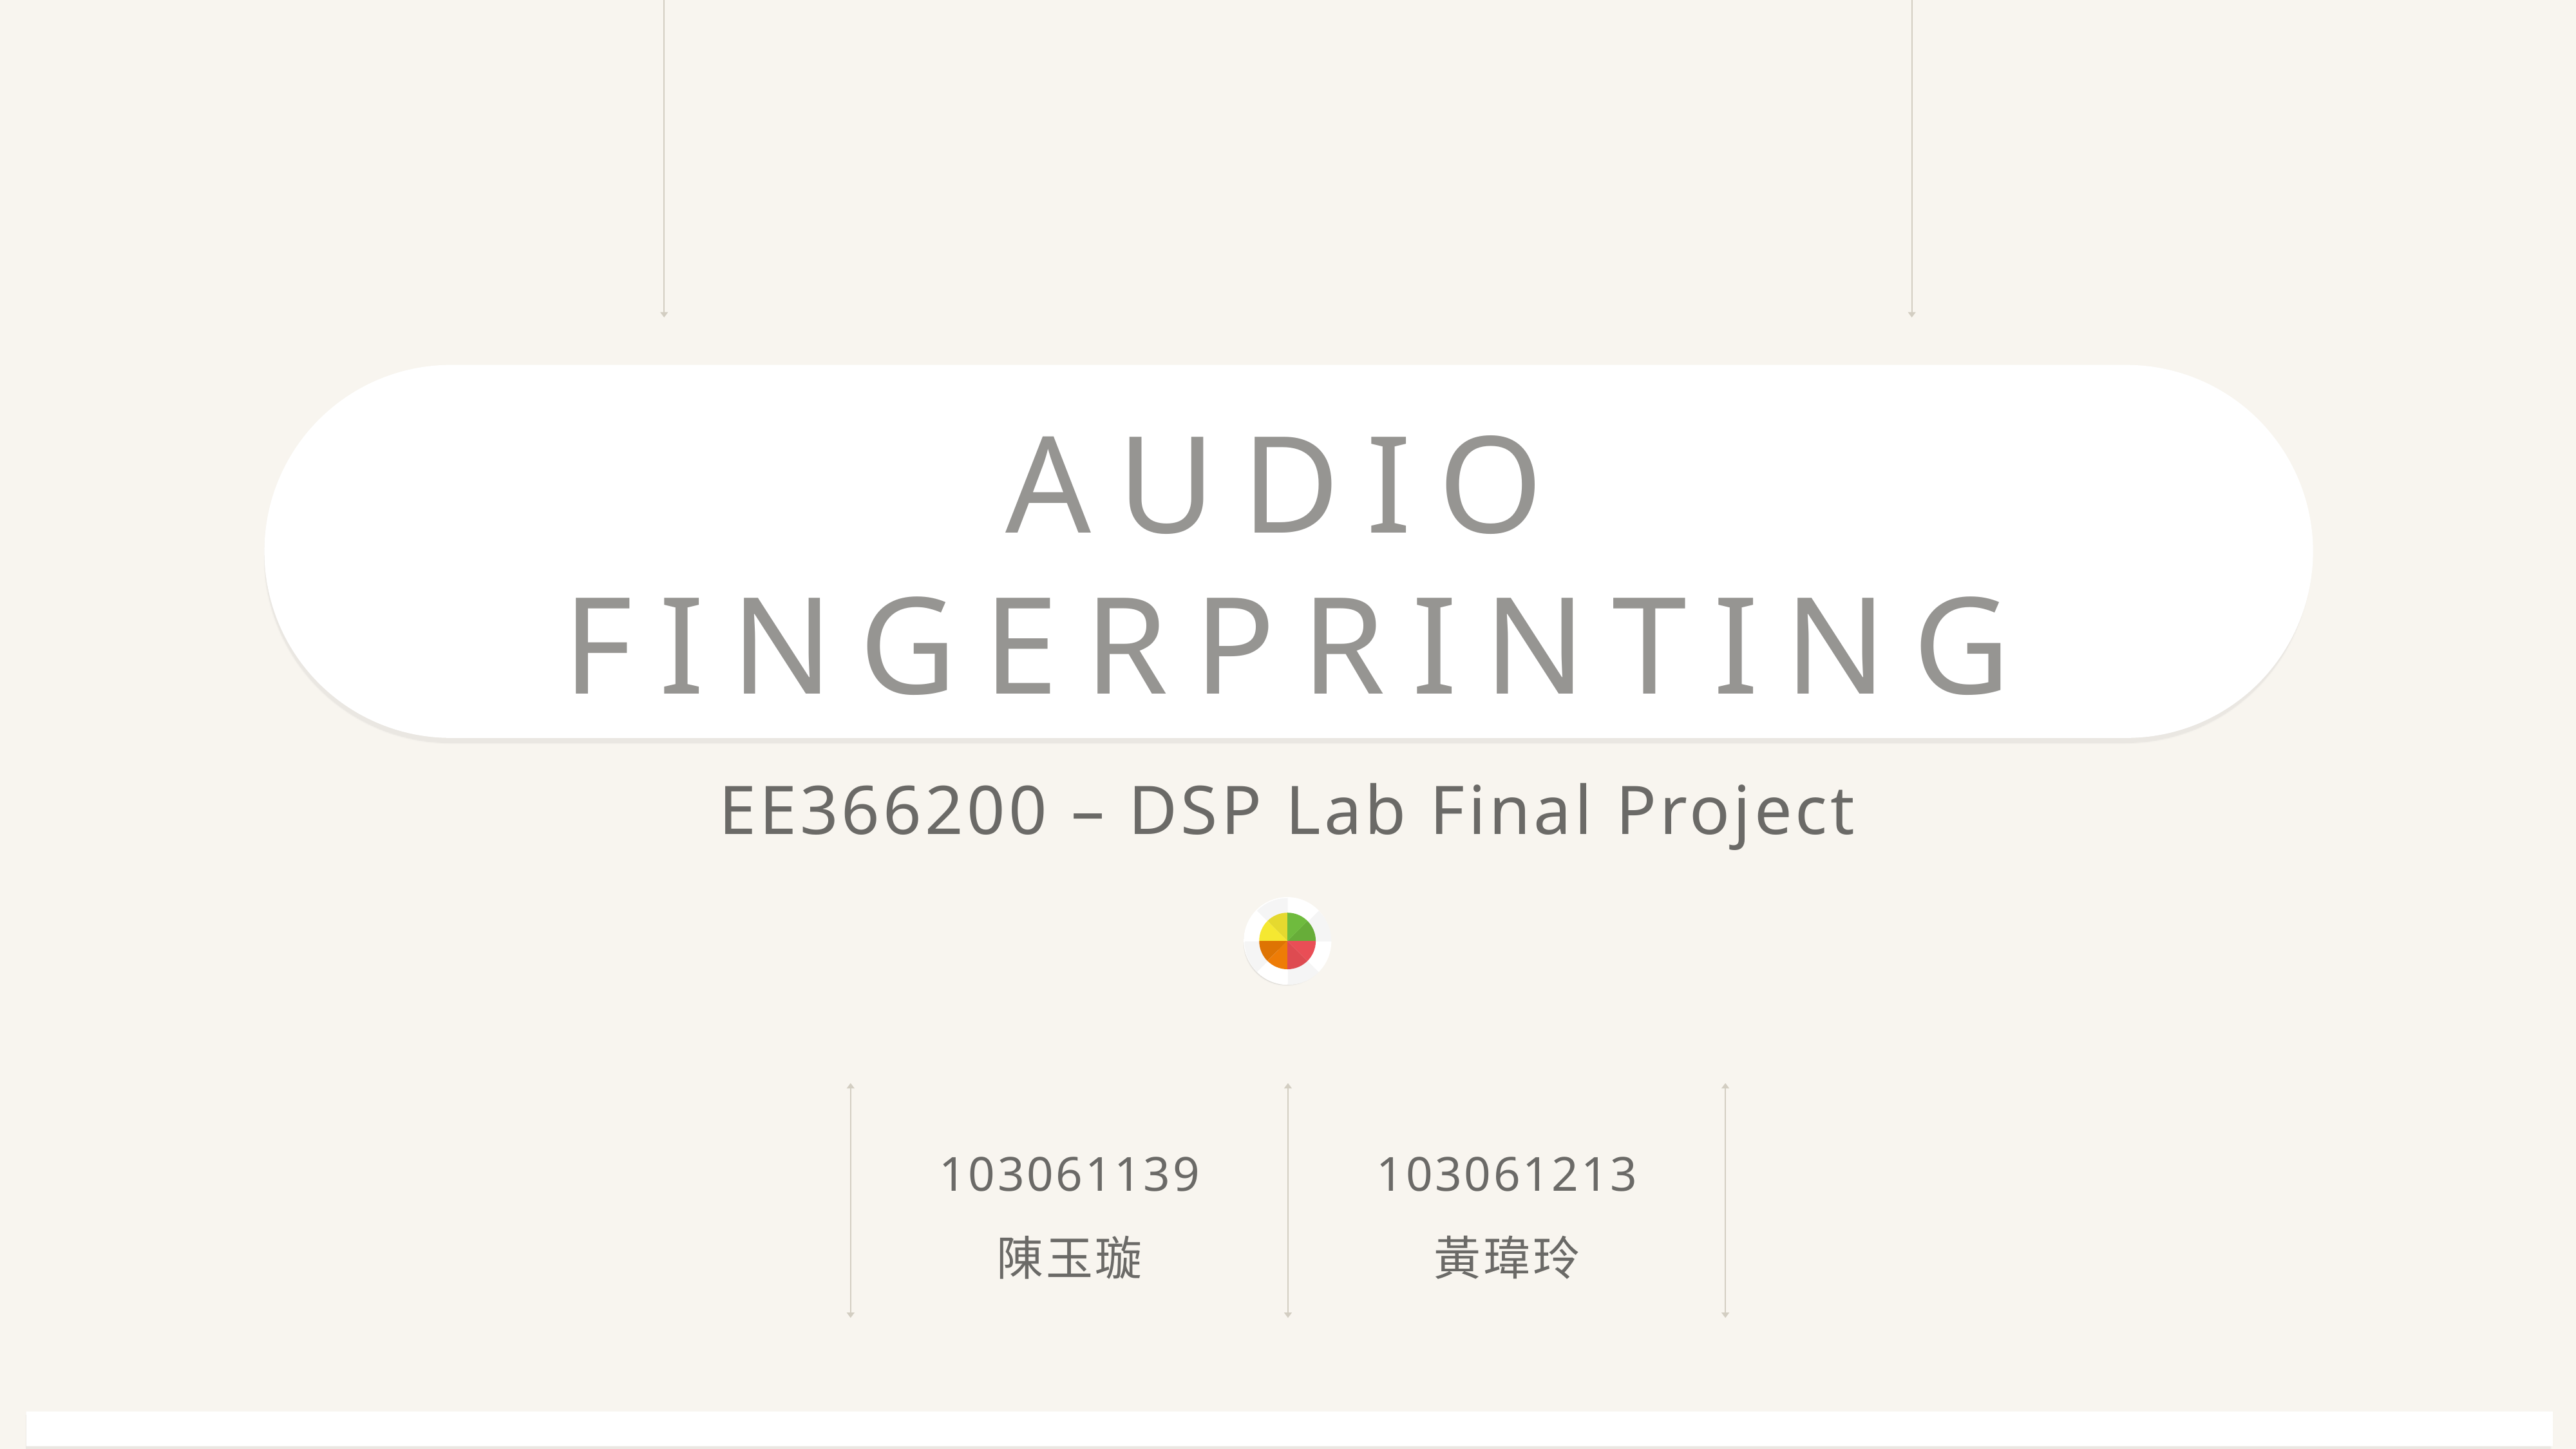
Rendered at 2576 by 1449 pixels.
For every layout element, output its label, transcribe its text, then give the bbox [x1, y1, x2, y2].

subtitle EE366200 – DSP Lab Final Project [398, 767, 2178, 875]
list 103061213 黃瑋玲 [1343, 1168, 1672, 1234]
title Audio fingerprinting [398, 373, 2178, 746]
list 103061139 陳玉璇 [918, 1168, 1222, 1234]
